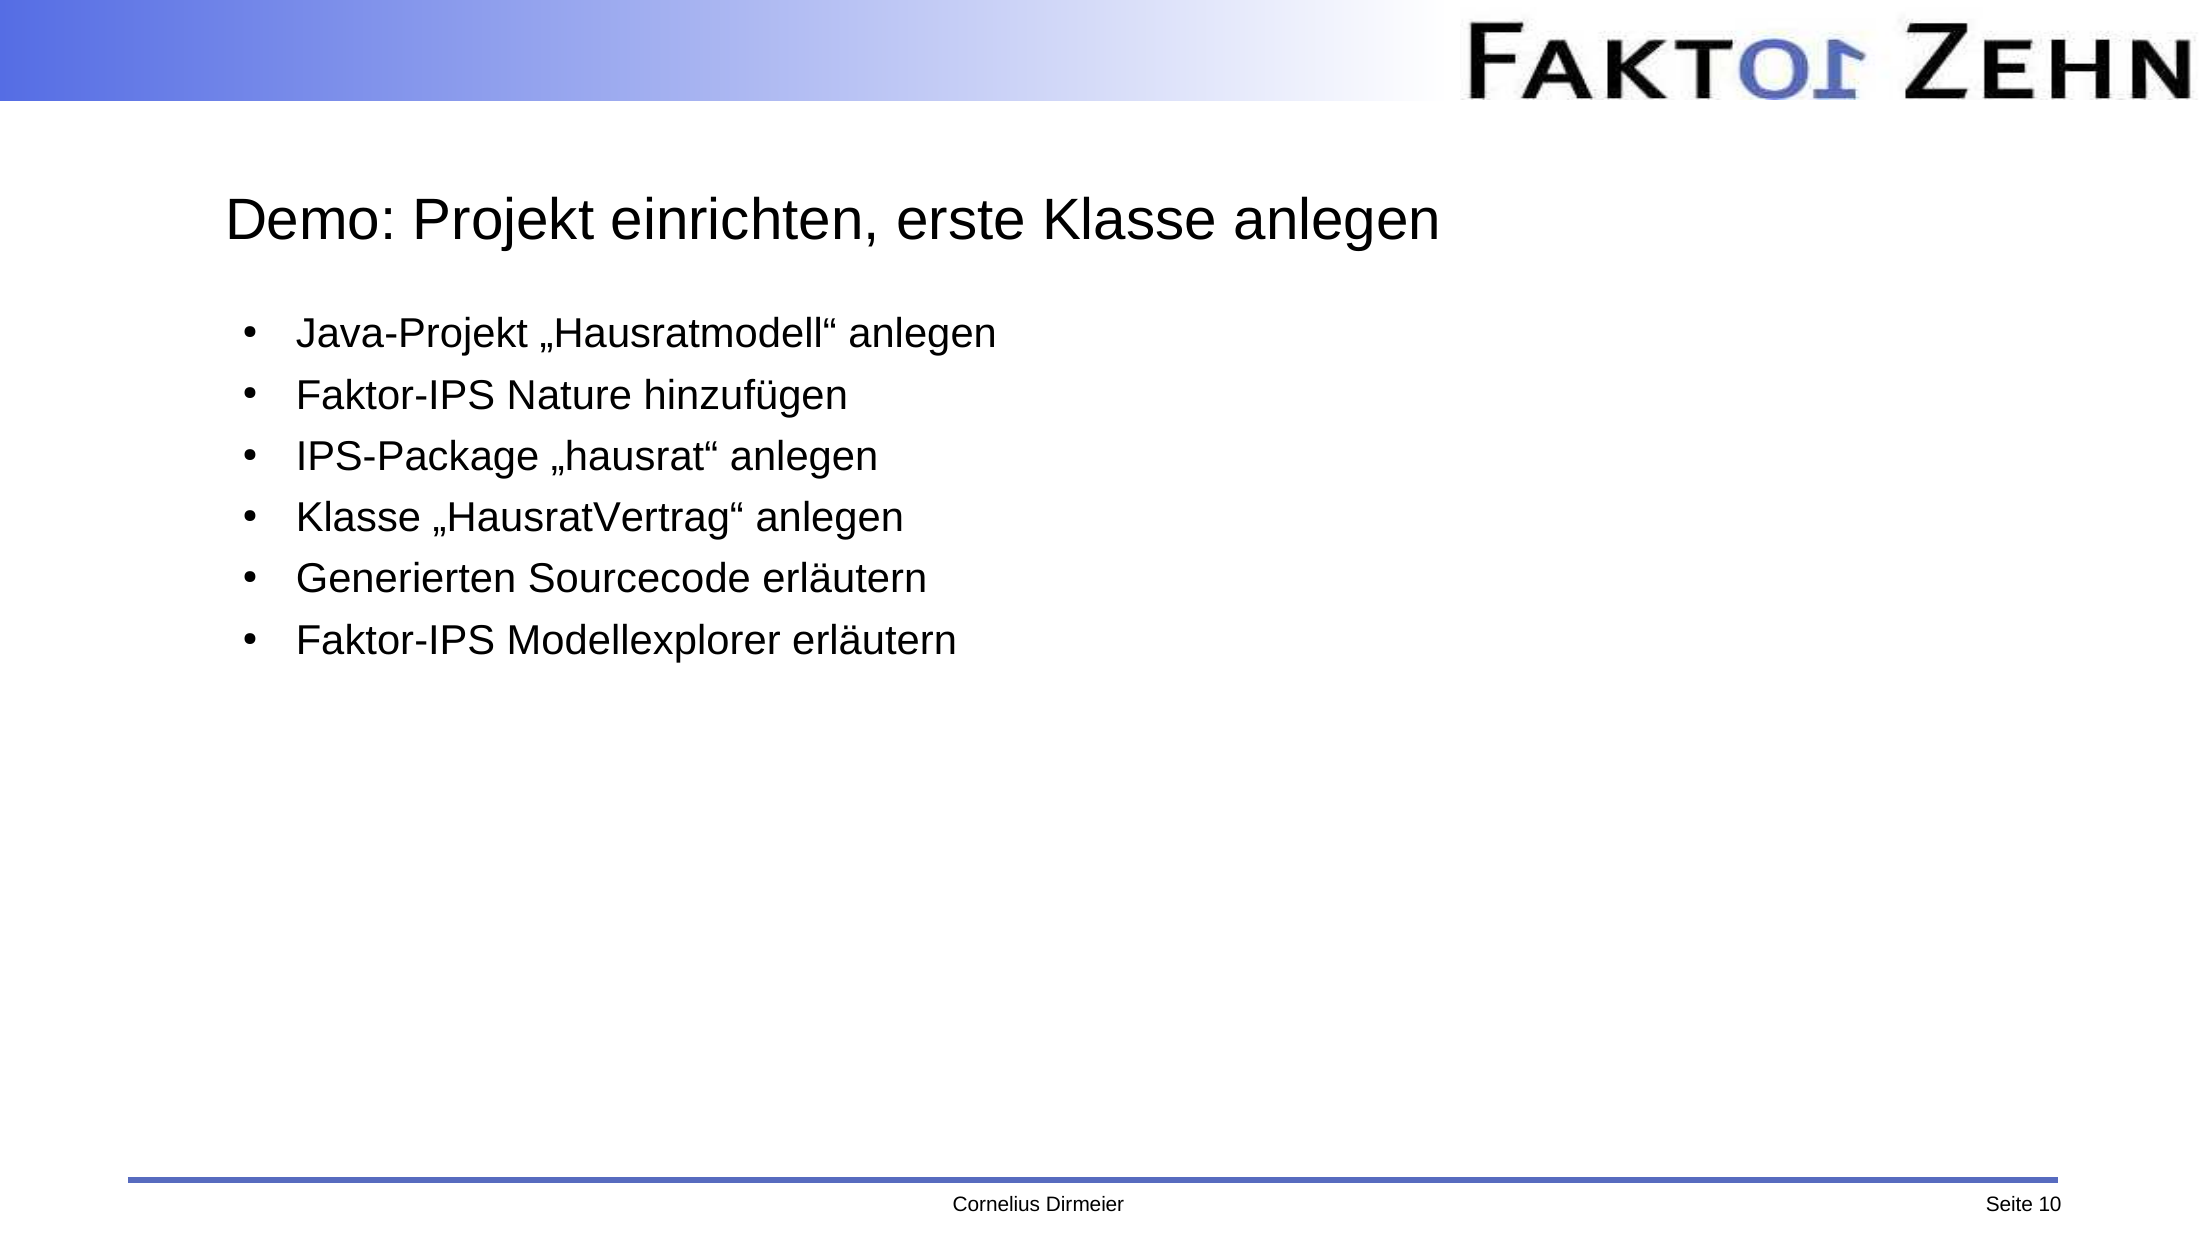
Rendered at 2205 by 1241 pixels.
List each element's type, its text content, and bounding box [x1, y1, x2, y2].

title Demo: Projekt einrichten, erste Klasse anlegen [225, 142, 1981, 296]
list Java-Projekt „Hausratmodell“ anlegen Faktor-IPS Nature hinzufügen IPS-Package „hausrat“ anlegen Klasse „HausratVertrag“ anlegen Generierten Sourcecode erläutern Faktor-IPS Modellexplorer erläutern [225, 310, 1981, 1078]
picture [1460, 7, 2202, 100]
